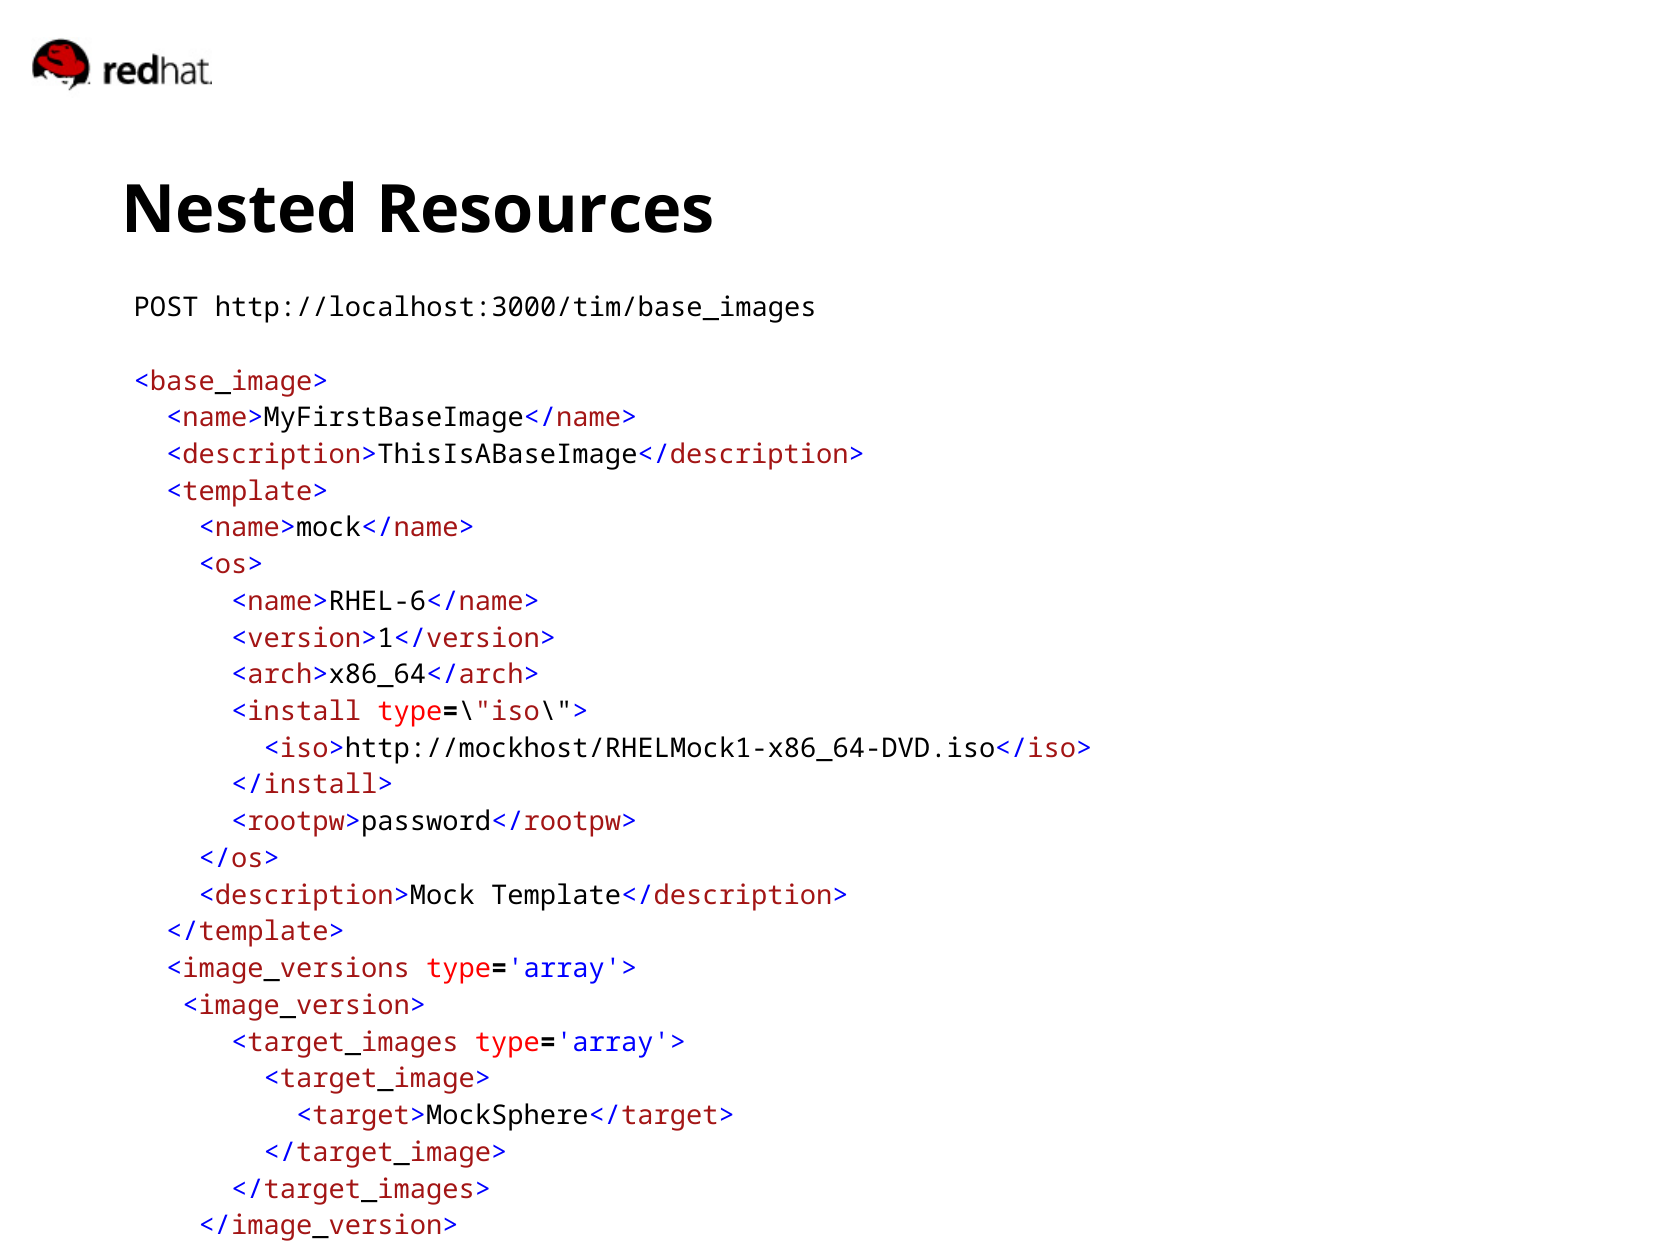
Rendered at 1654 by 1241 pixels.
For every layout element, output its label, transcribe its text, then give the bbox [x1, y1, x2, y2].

picture [31, 37, 212, 98]
title Nested Resources [121, 102, 1534, 310]
text_box POST http://localhost:3000/tim/base_images <base_image> <name>MyFirstBaseImage</name> <description>ThisIsABaseImage</description> <template> <name>mock</name> <os> <name>RHEL-6</name> <version>1</version> <arch>x86_64</arch> <install type=\"iso\"> <iso>http://mockhost/RHELMock1-x86_64-DVD.iso</iso> </install> <rootpw>password</rootpw> </os> <description>Mock Template</description> </template> <image_versions type='array'> <image_version> <target_images type='array'> <target_image> <target>MockSphere</target> </target_image> </target_images> </image_version> </image_versions> </base_image> [133, 287, 1126, 1163]
